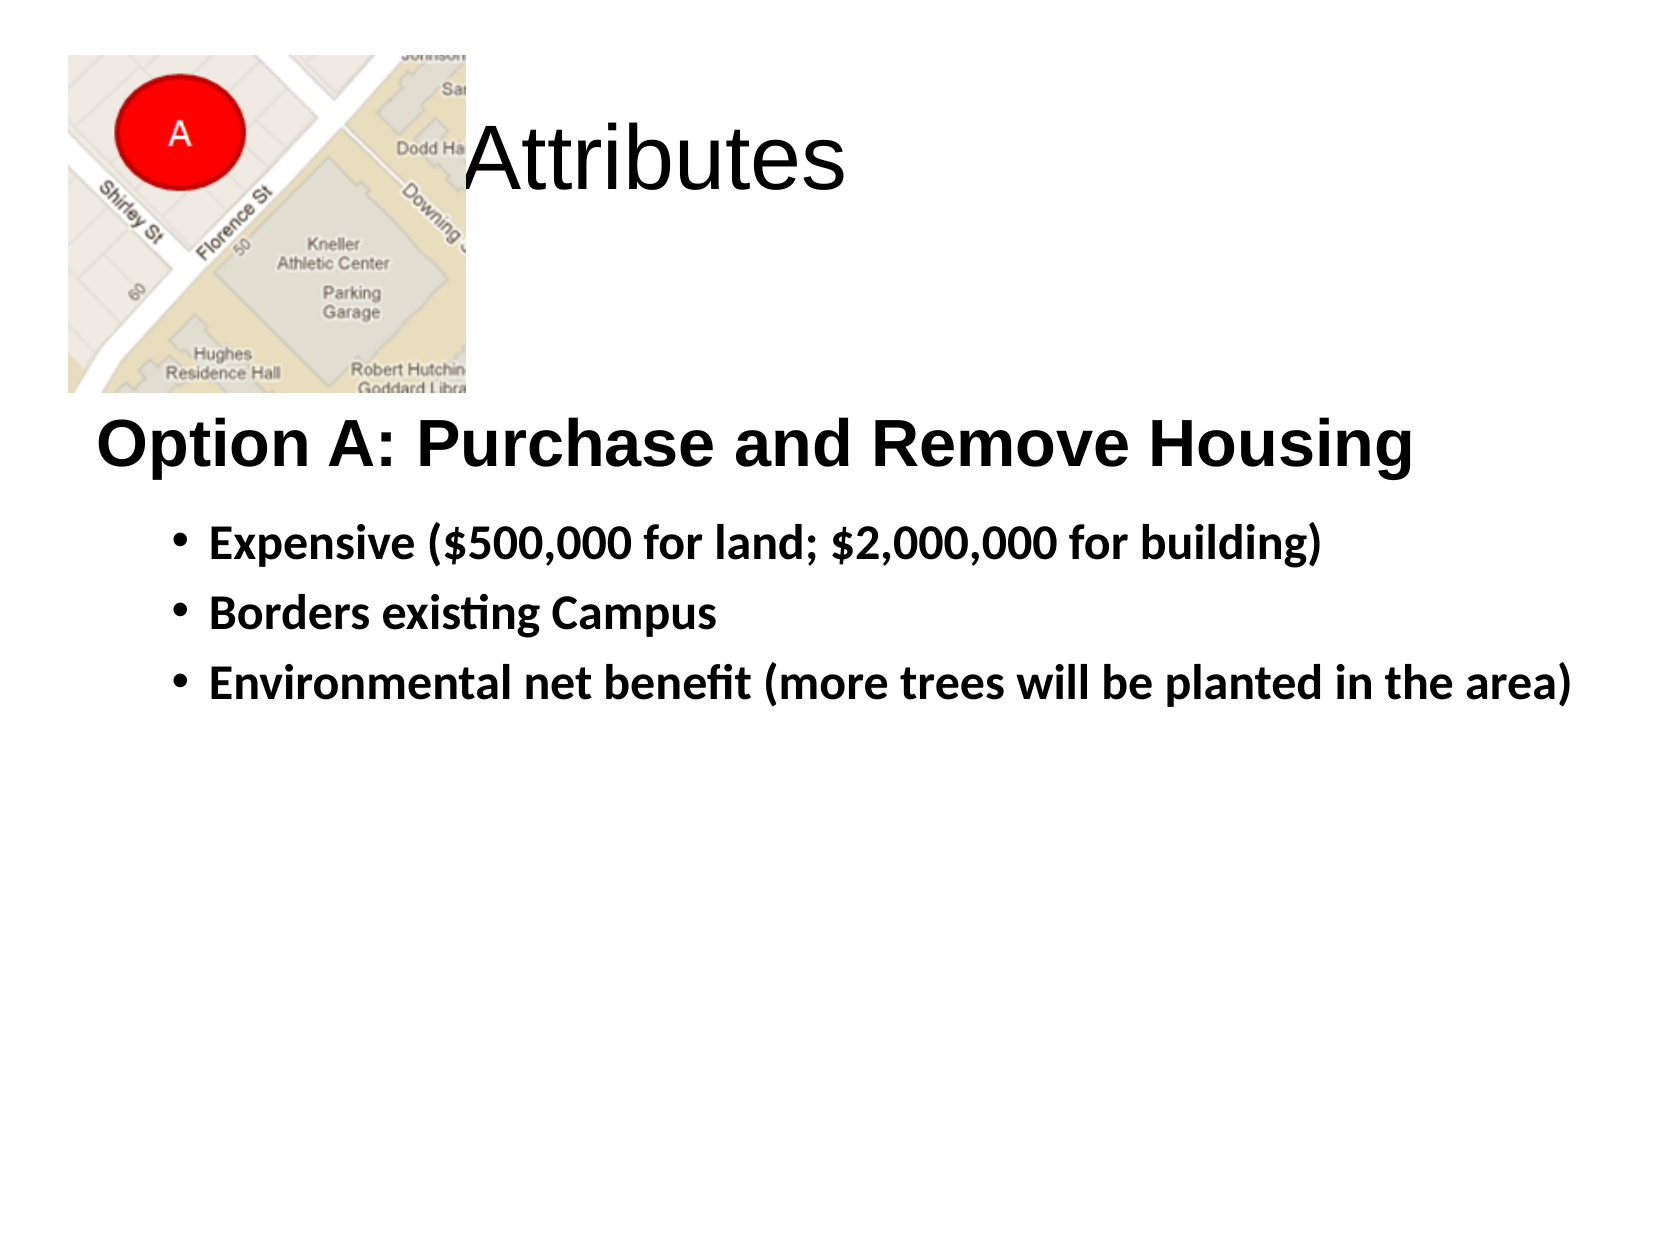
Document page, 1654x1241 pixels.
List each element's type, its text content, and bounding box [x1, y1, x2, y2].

picture [68, 55, 466, 393]
title Primary Attributes [124, 49, 1613, 257]
list Option A: Purchase and Remove Housing Expensive ($500,000 for land; $2,000,000 for building) Borders existing Campus Environmental net benefit (more trees will be planted in the area) [96, 399, 1585, 1218]
